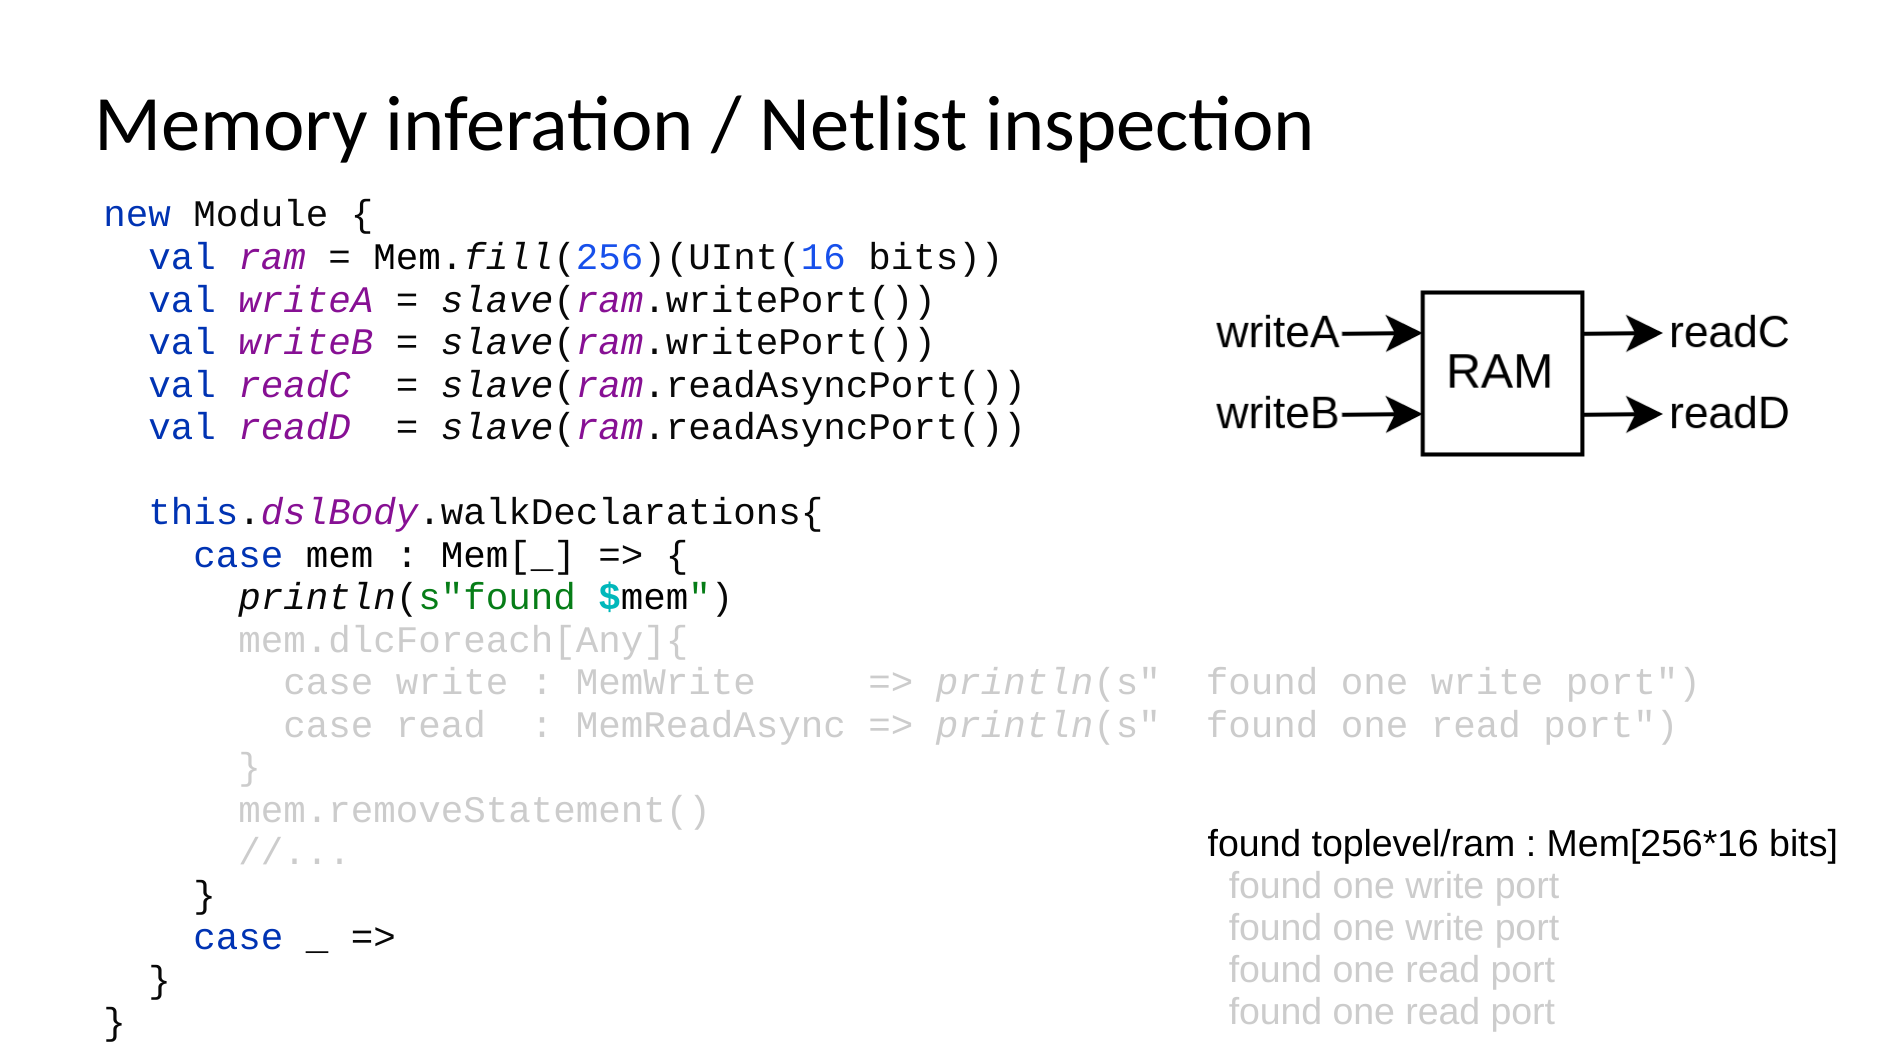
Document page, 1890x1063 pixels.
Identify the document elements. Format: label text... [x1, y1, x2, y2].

picture [1157, 250, 1890, 497]
title Memory inferation / Netlist inspection [94, 42, 1796, 188]
text_box new Module { val ram = Mem.fill(256)(UInt(16 bits)) val writeA = slave(ram.writePort()) val writeB = slave(ram.writePort()) val readC = slave(ram.readAsyncPort()) val readD = slave(ram.readAsyncPort()) this.dslBody.walkDeclarations{ case mem : Mem[_] => { println(s"found $mem") mem.dlcForeach[Any]{ case write : MemWrite => println(s" found one write port") case read : MemReadAsync => println(s" found one read port") } mem.removeStatement() //... } case _ => } } [88, 188, 1855, 1063]
text_box found toplevel/ram : Mem[256*16 bits] found one write port found one write port found one read port found one read port [1192, 814, 1854, 1040]
